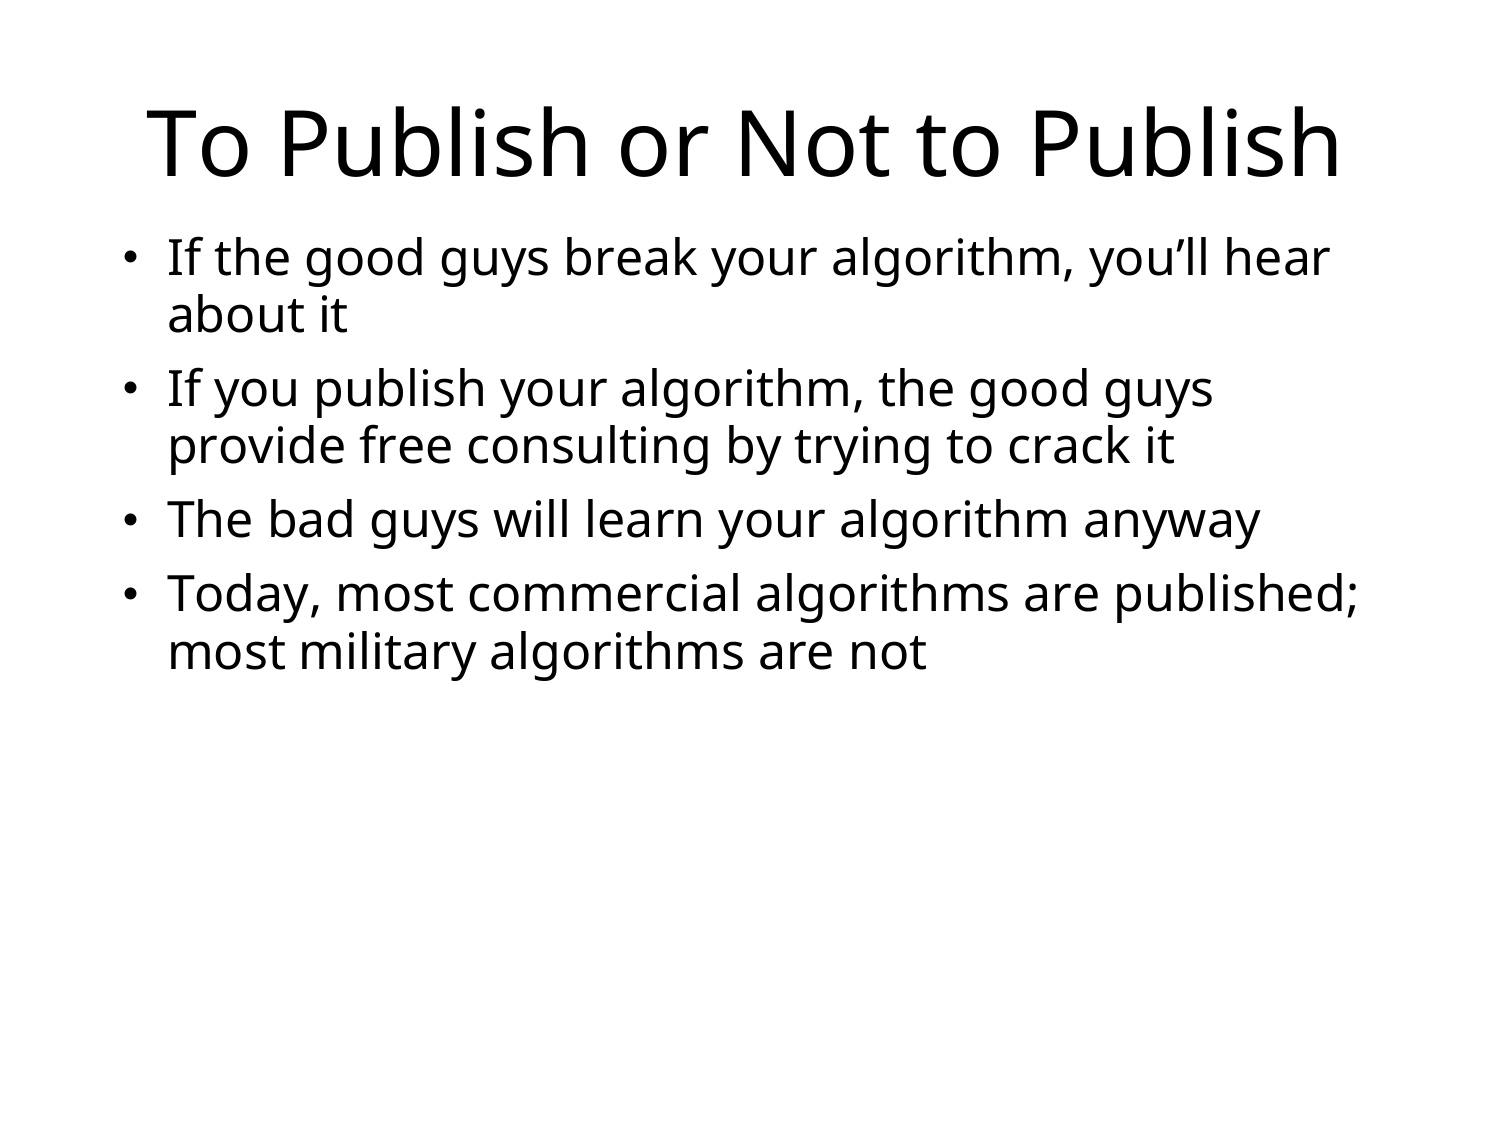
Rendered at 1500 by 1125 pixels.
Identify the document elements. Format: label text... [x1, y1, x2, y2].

title To Publish or Not to Publish [108, 20, 1384, 221]
list If the good guys break your algorithm, you’ll hear about it If you publish your algorithm, the good guys provide free consulting by trying to crack it The bad guys will learn your algorithm anyway Today, most commercial algorithms are published; most military algorithms are not [106, 221, 1420, 1055]
